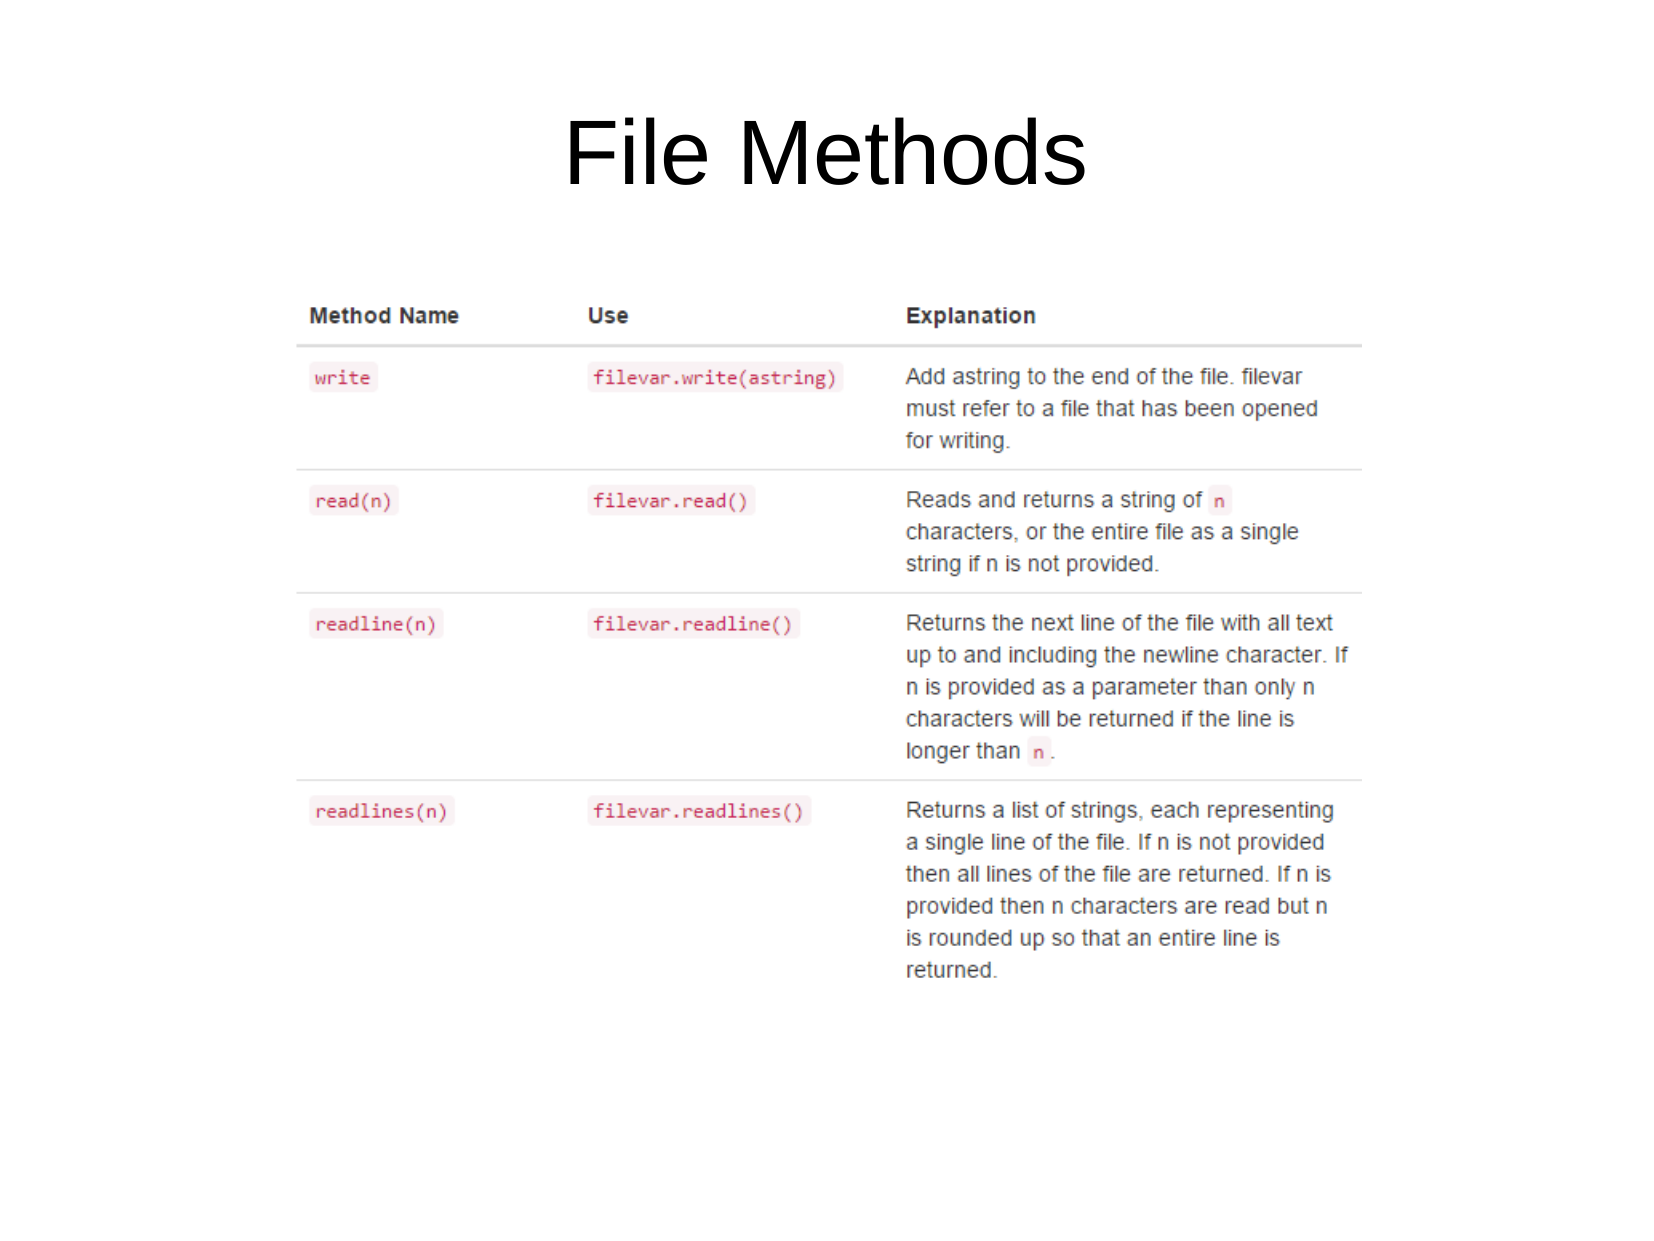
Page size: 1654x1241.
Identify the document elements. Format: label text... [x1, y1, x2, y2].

picture [292, 290, 1362, 1010]
title File Methods [82, 49, 1571, 257]
